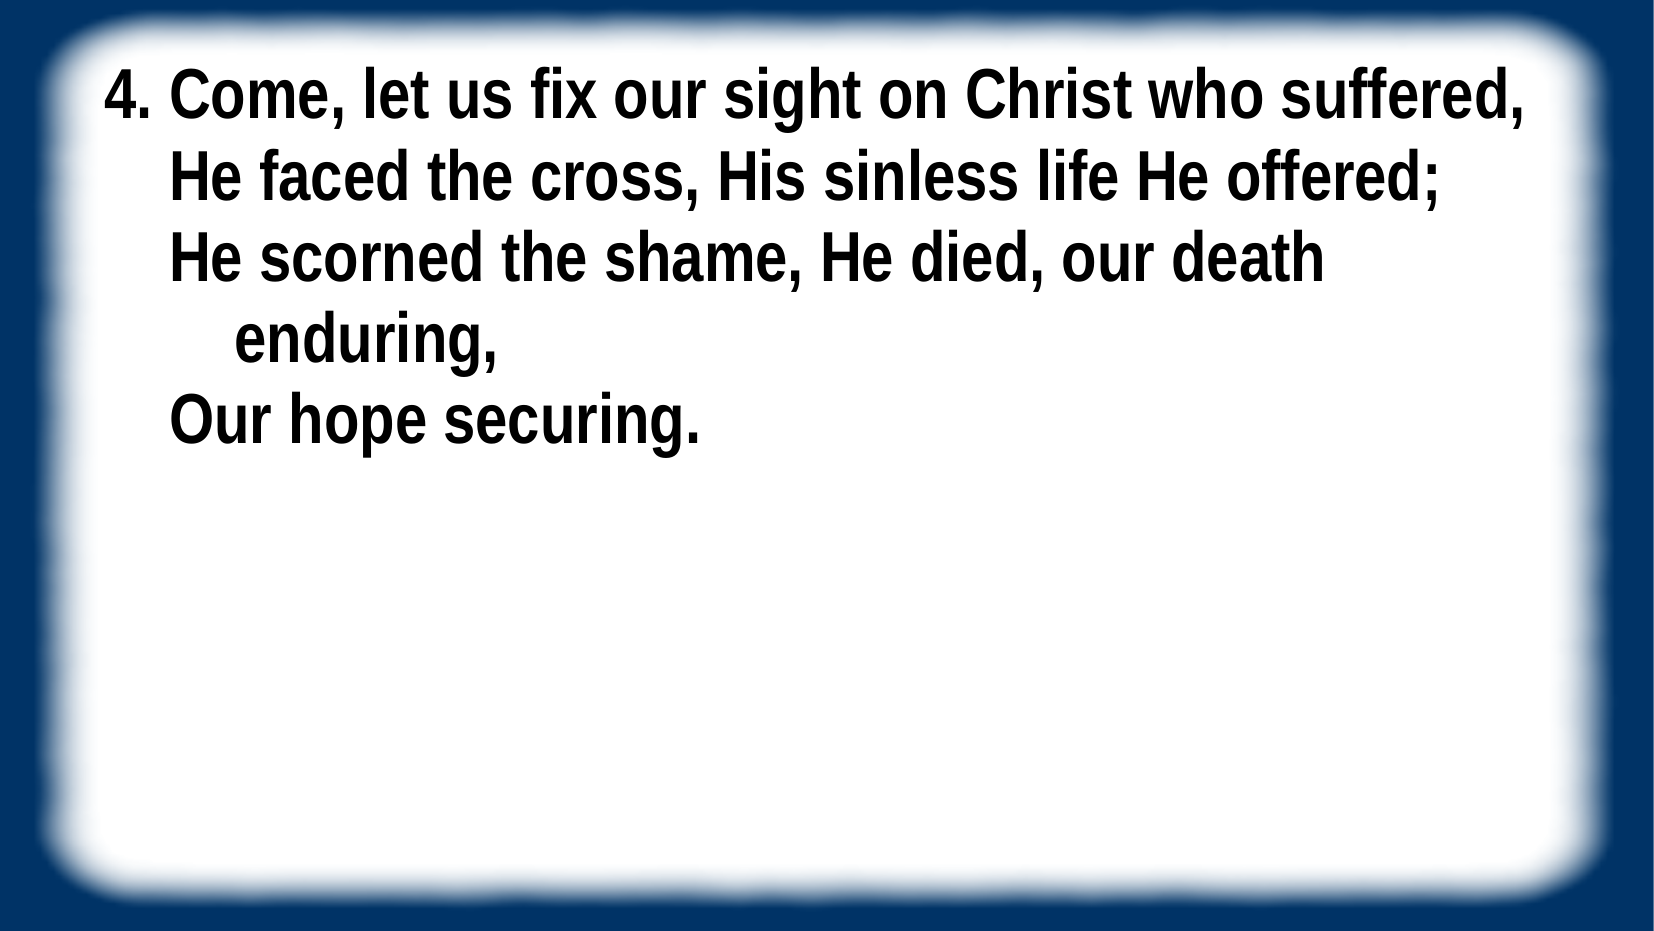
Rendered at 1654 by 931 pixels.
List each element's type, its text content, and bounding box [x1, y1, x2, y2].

text_box 4. Come, let us fix our sight on Christ who suffered, He faced the cross, His sinless life He offered; He scorned the shame, He died, our death enduring, Our hope securing. [90, 45, 1561, 467]
picture [0, 0, 1654, 931]
